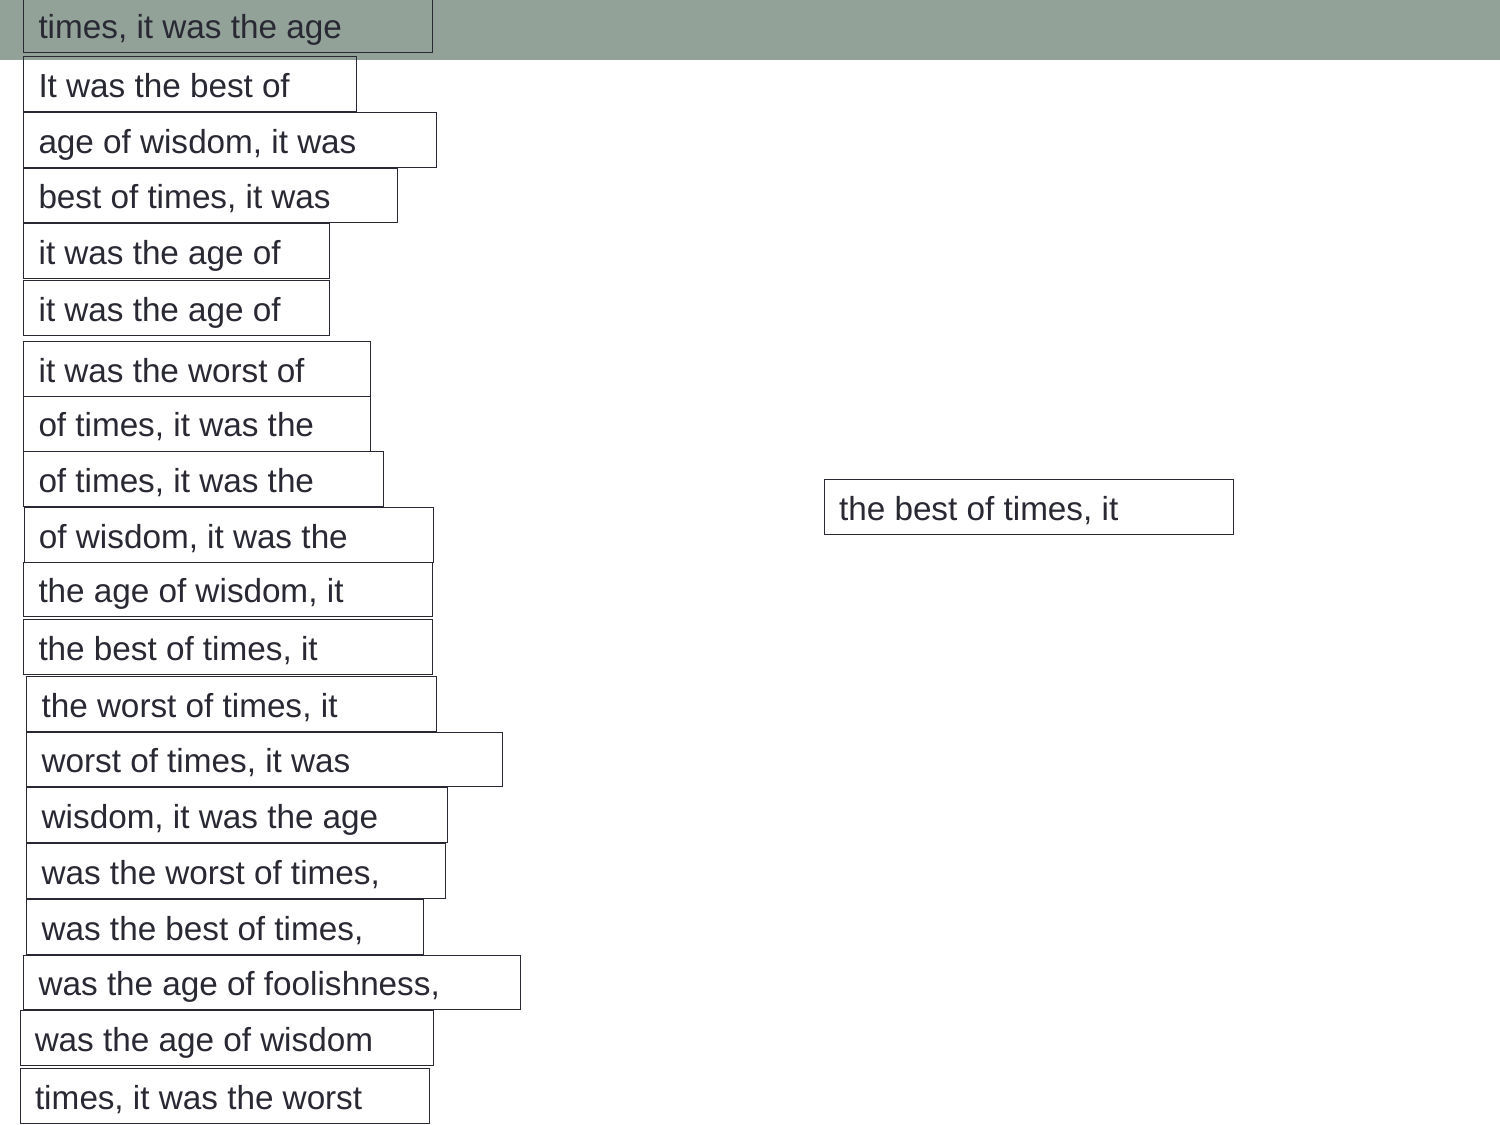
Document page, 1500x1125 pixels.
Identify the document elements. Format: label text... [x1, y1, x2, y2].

text_box was the worst of times, [26, 843, 446, 899]
text_box was the age of foolishness, [23, 955, 521, 1010]
text_box worst of times, it was [26, 732, 503, 787]
text_box it was the worst of [23, 341, 371, 396]
text_box It was the best of [23, 56, 357, 112]
text_box of times, it was the [23, 451, 384, 507]
text_box the worst of times, it [26, 676, 437, 732]
text_box times, it was the age [23, 0, 433, 53]
text_box the age of wisdom, it [23, 562, 433, 617]
text_box the best of times, it [824, 479, 1234, 535]
text_box it was the age of [23, 280, 330, 336]
text_box best of times, it was [23, 168, 398, 223]
text_box of wisdom, it was the [24, 507, 434, 563]
text_box of times, it was the [23, 396, 371, 451]
text_box wisdom, it was the age [26, 787, 448, 843]
text_box was the age of wisdom [20, 1010, 434, 1066]
text_box times, it was the worst [20, 1068, 430, 1124]
text_box it was the age of [23, 223, 330, 279]
text_box the best of times, it [23, 619, 433, 675]
text_box age of wisdom, it was [23, 112, 437, 168]
text_box was the best of times, [26, 899, 424, 955]
